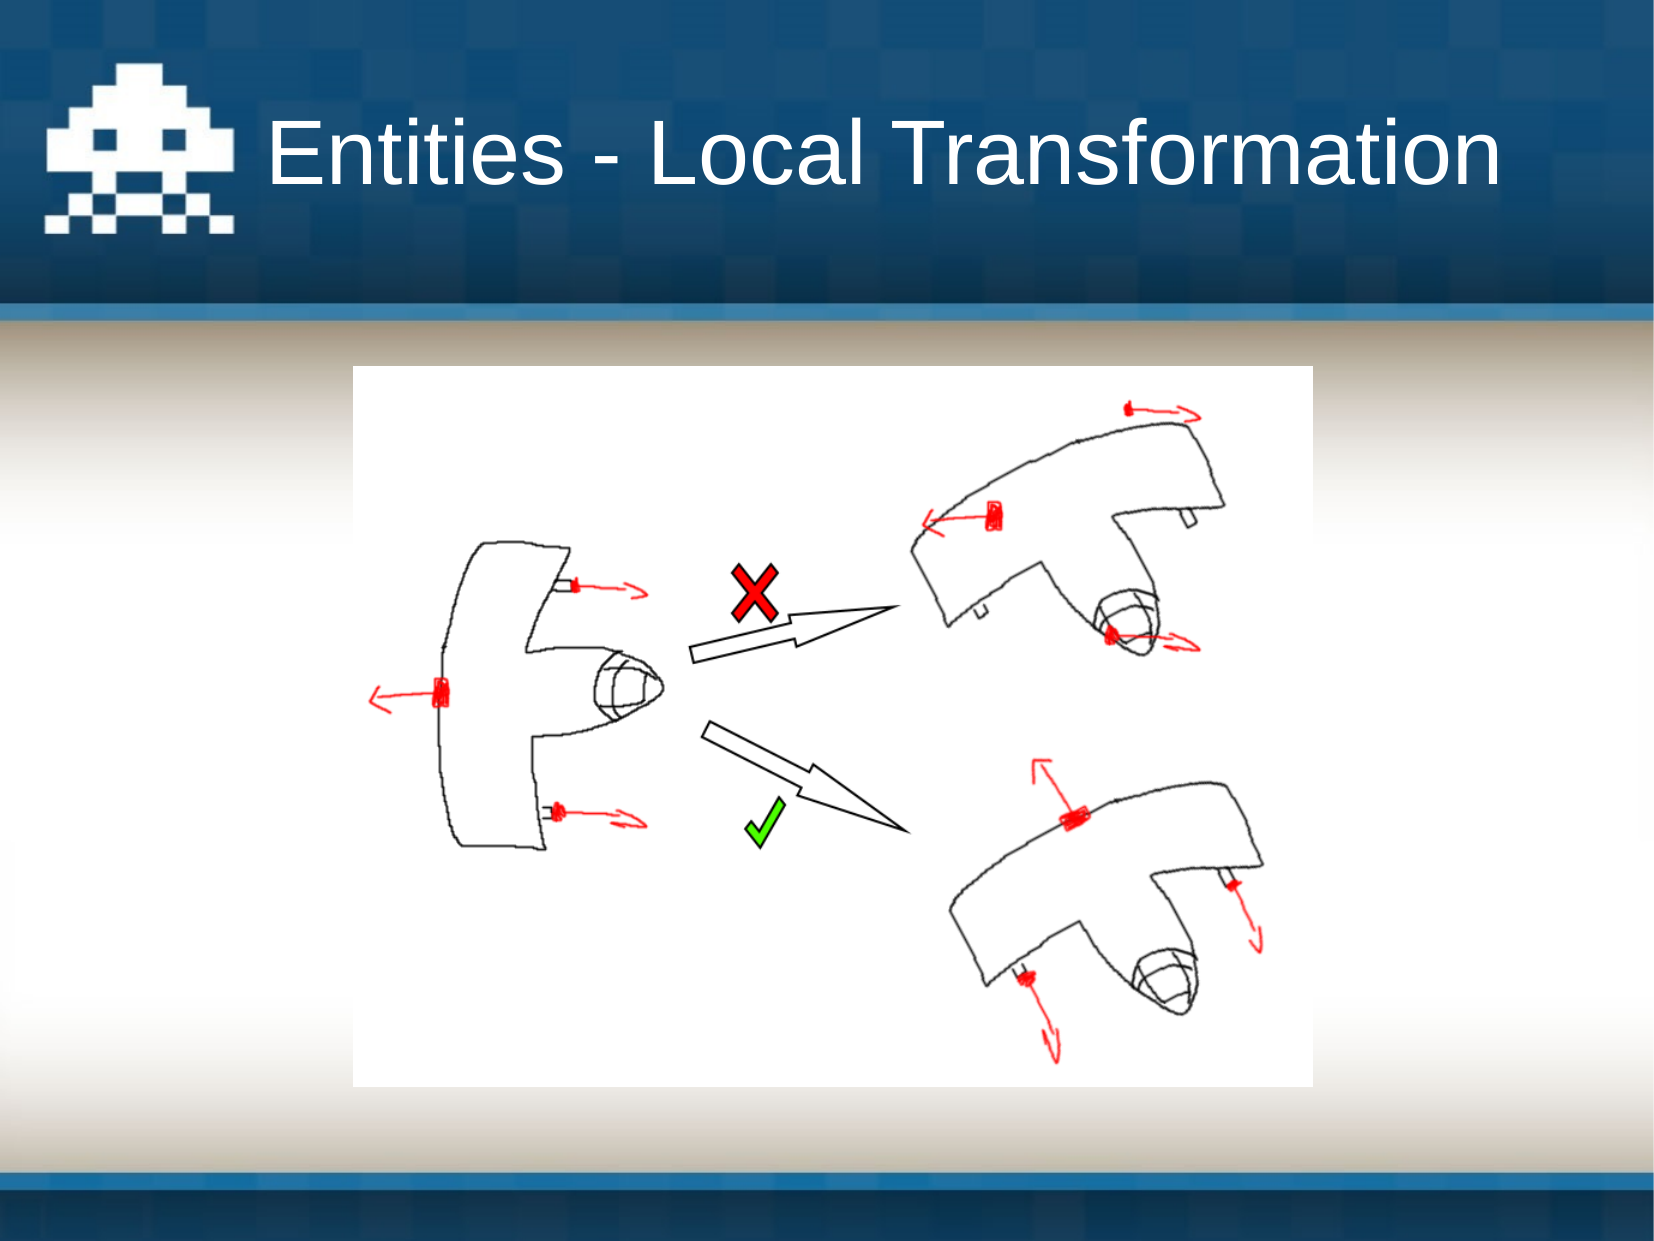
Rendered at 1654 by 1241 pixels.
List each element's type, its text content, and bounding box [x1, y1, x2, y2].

picture [0, 0, 1654, 1241]
title Entities - Local Transformation [265, 49, 1571, 257]
